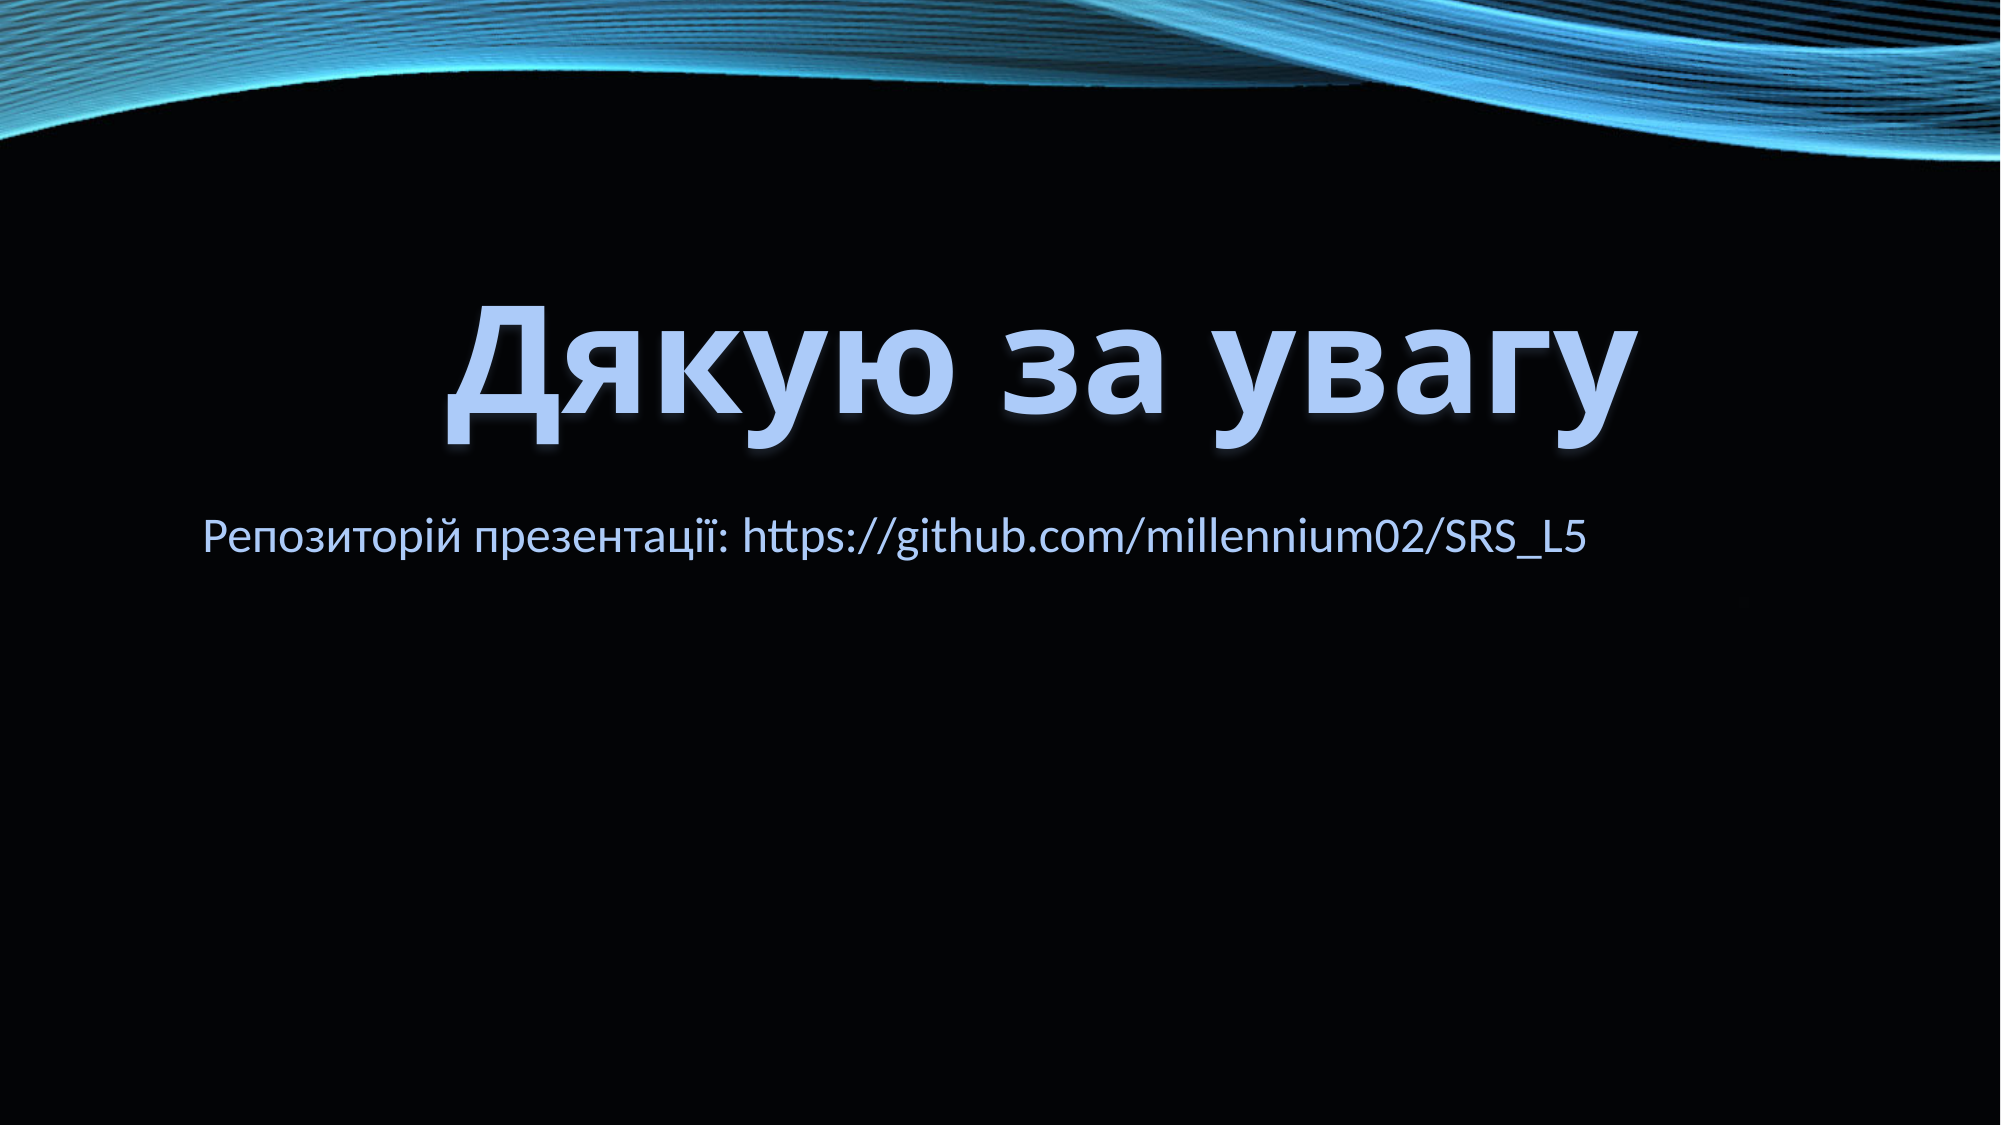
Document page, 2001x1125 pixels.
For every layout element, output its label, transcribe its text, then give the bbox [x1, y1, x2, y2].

text_box Дякую за увагу [286, 276, 1800, 466]
picture [0, 0, 2001, 1125]
text_box Репозиторій презентації: https://github.com/millennium02/SRS_L5 [187, 501, 1800, 782]
